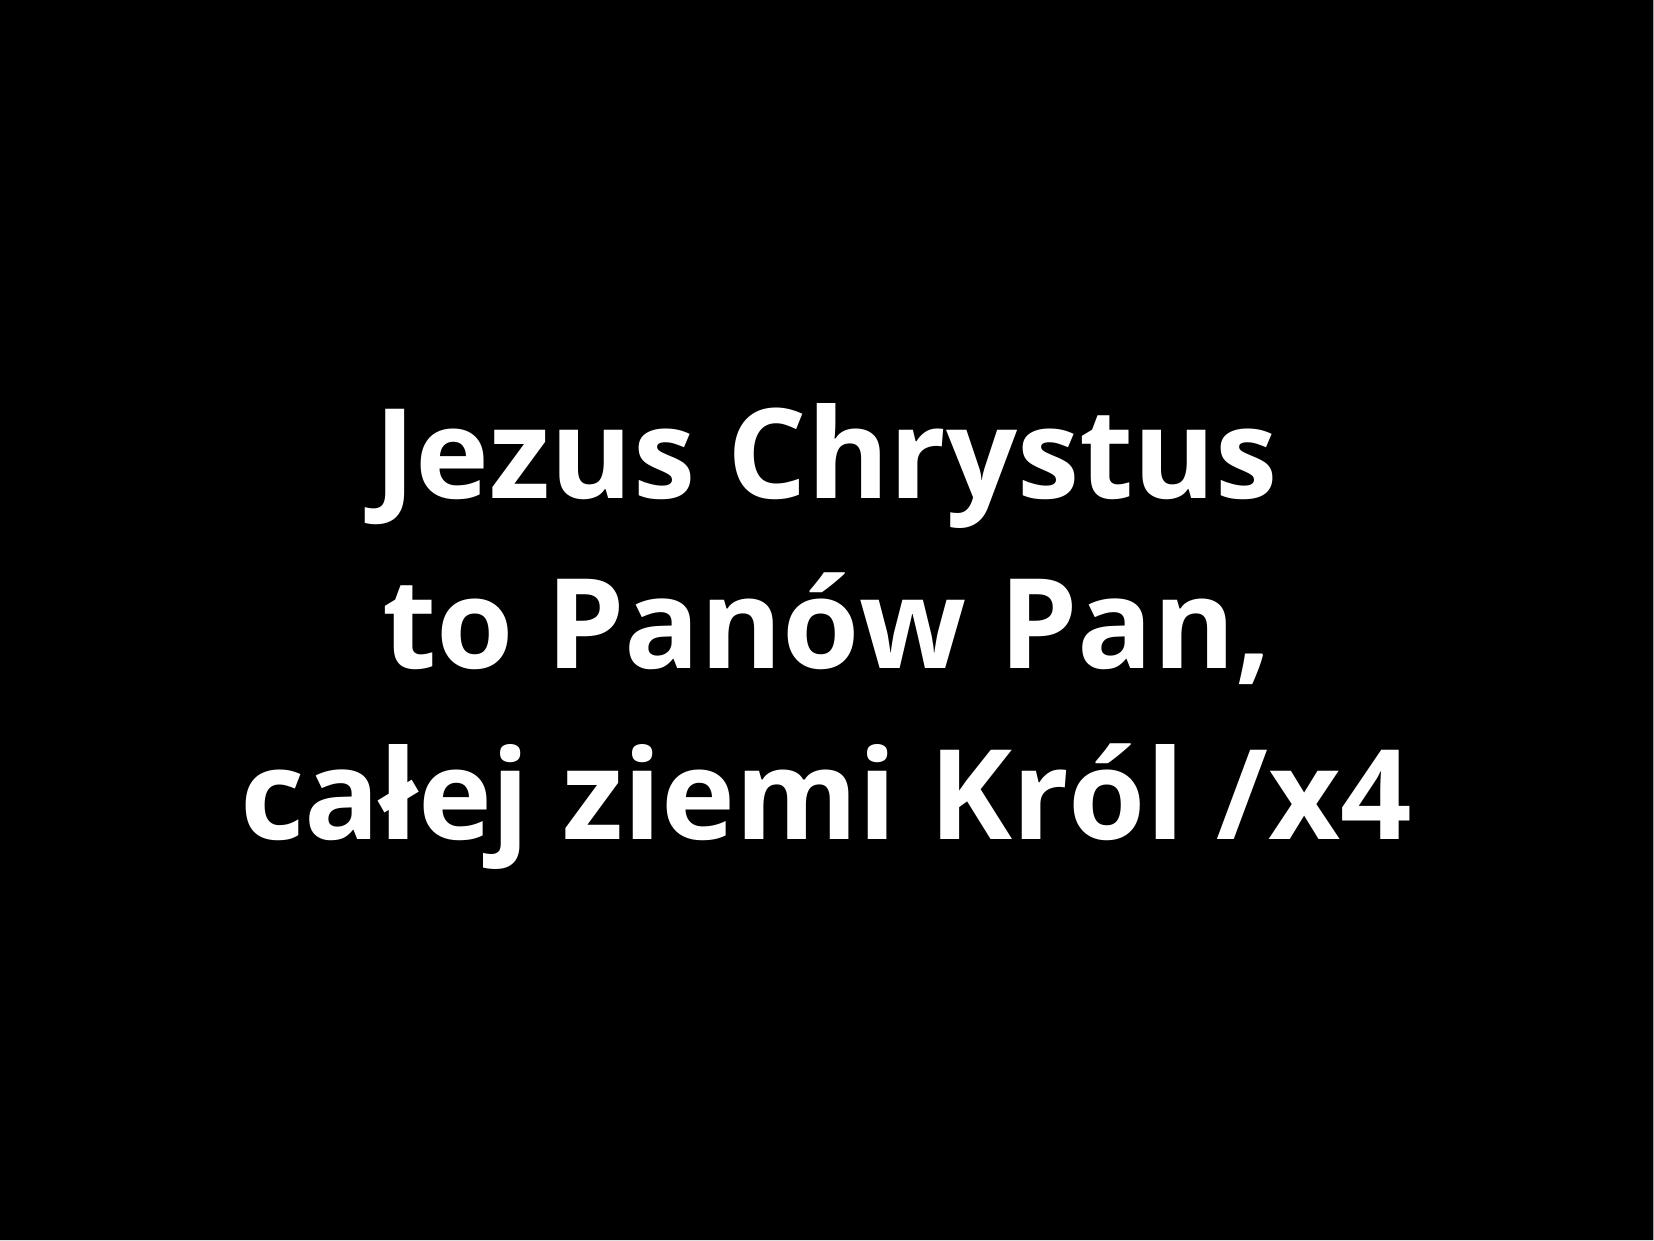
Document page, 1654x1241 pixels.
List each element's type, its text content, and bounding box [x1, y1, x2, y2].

title Jezus Chrystus to Panów Pan, całej ziemi Król /x4 [0, 0, 1654, 1241]
